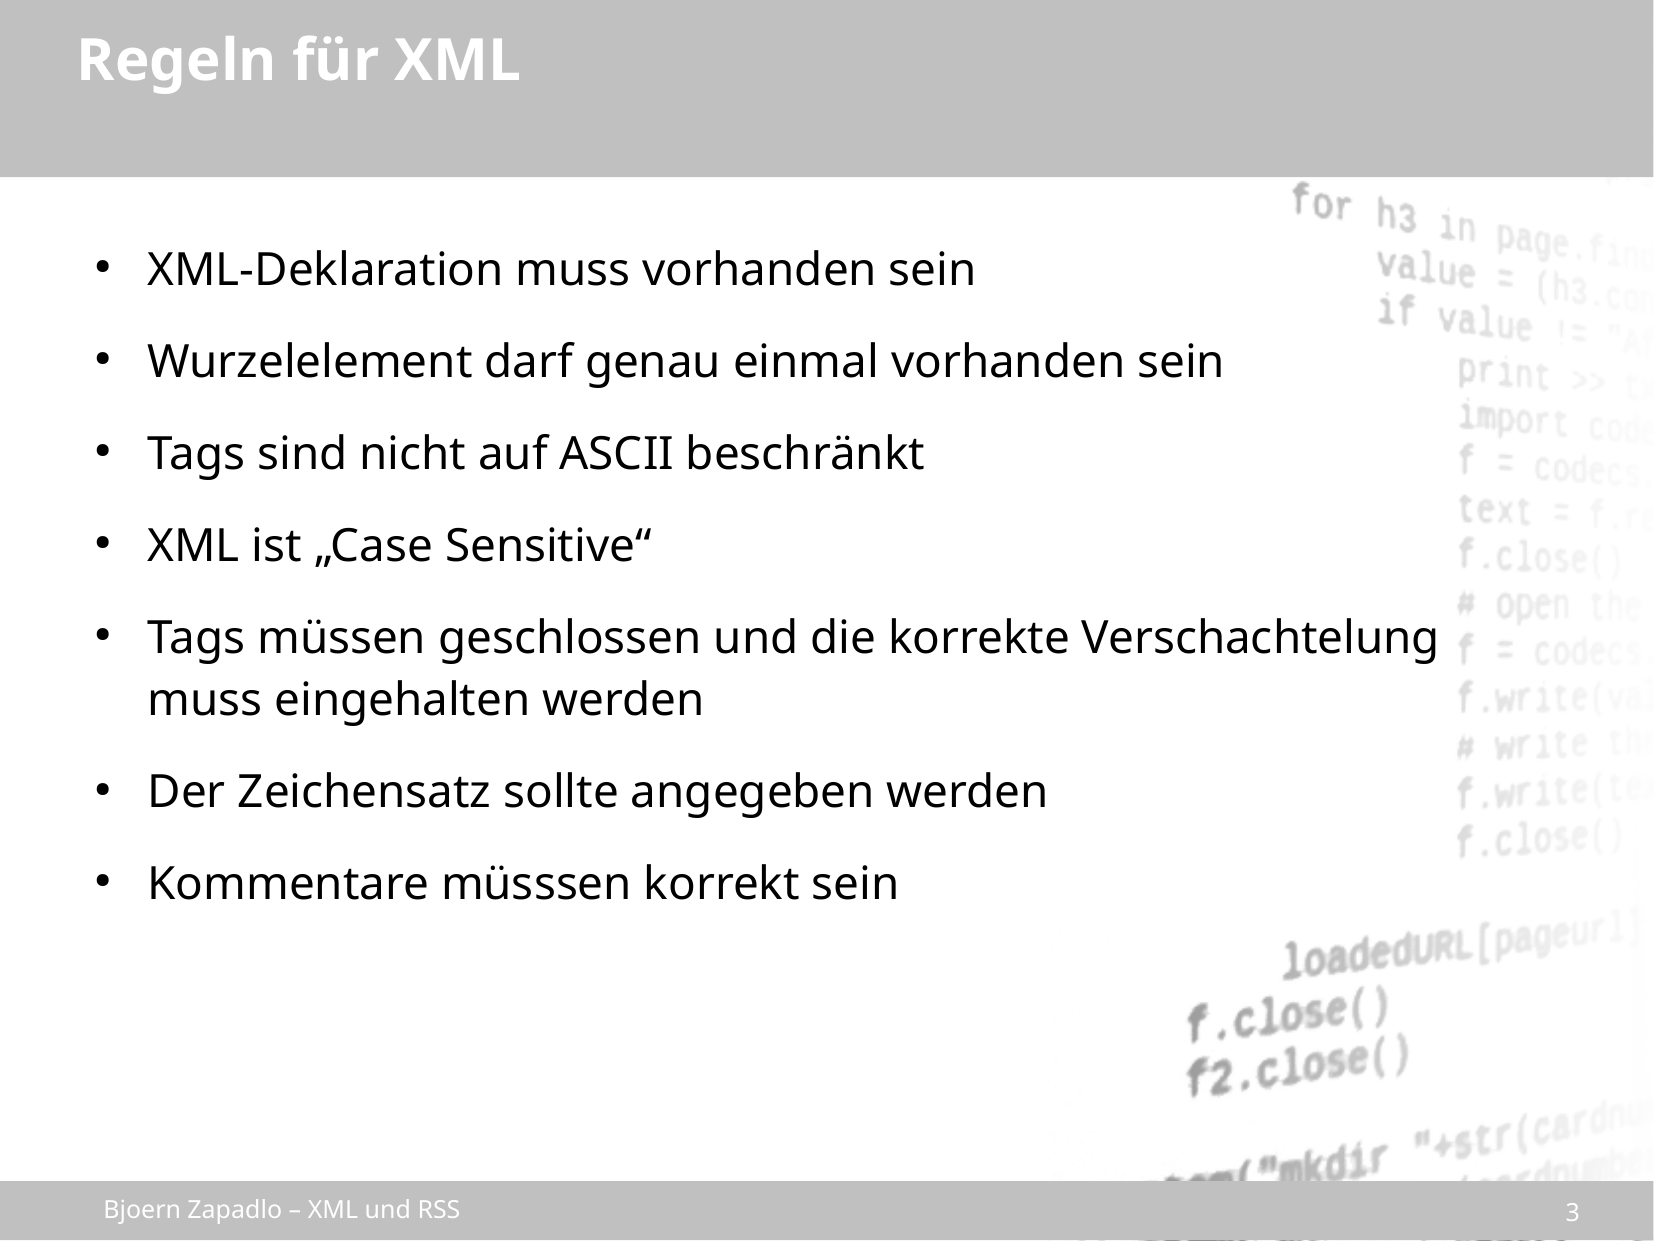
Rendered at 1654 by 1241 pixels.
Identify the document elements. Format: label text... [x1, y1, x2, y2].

picture [0, 178, 1654, 1181]
list XML-Deklaration muss vorhanden sein Wurzelelement darf genau einmal vorhanden sein Tags sind nicht auf ASCII beschränkt XML ist „Case Sensitive“ Tags müssen geschlossen und die korrekte Verschachtelung muss eingehalten werden Der Zeichensatz sollte angegeben werden Kommentare müsssen korrekt sein [76, 236, 1566, 1041]
title Regeln für XML [76, 17, 1566, 210]
